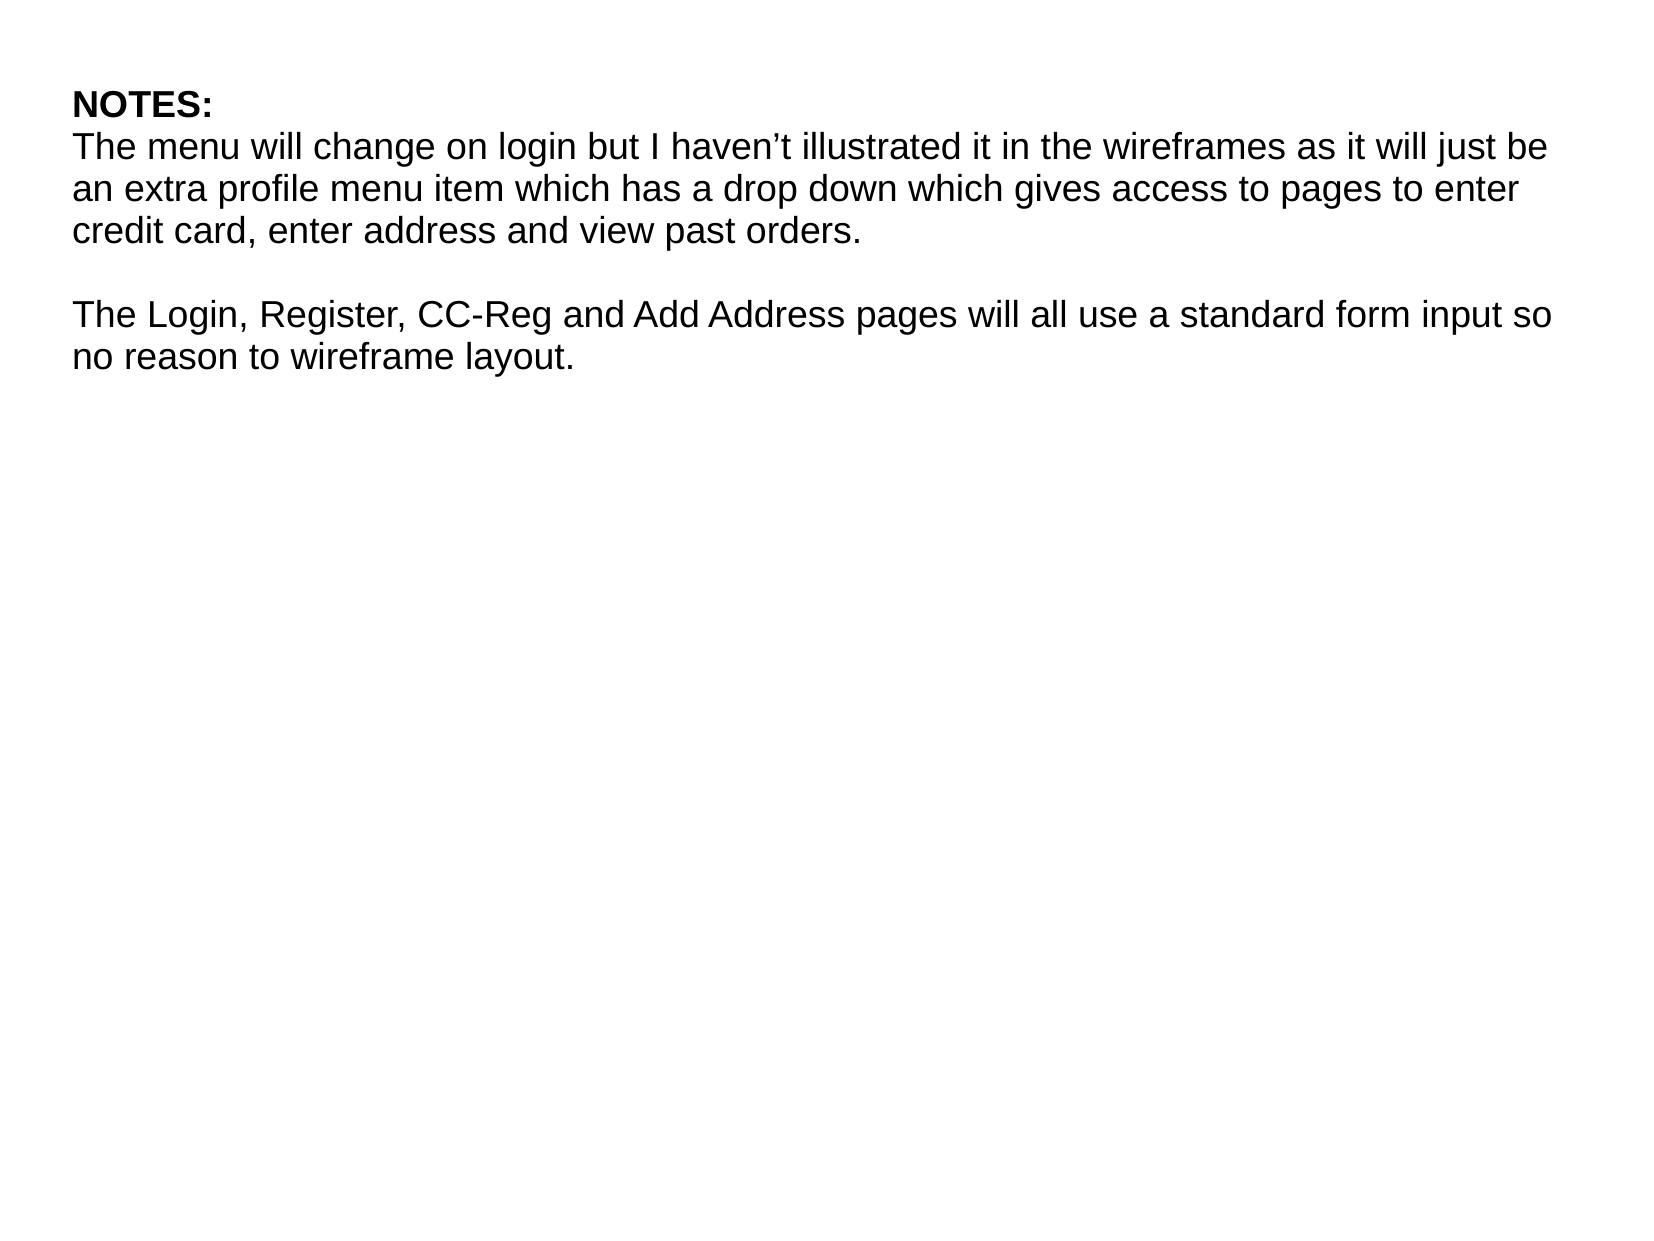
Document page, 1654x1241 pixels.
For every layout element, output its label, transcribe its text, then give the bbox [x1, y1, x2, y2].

text_box NOTES: The menu will change on login but I haven’t illustrated it in the wireframes as it will just be an extra profile menu item which has a drop down which gives access to pages to enter credit card, enter address and view past orders. The Login, Register, CC-Reg and Add Address pages will all use a standard form input so no reason to wireframe layout. [57, 75, 1583, 409]
